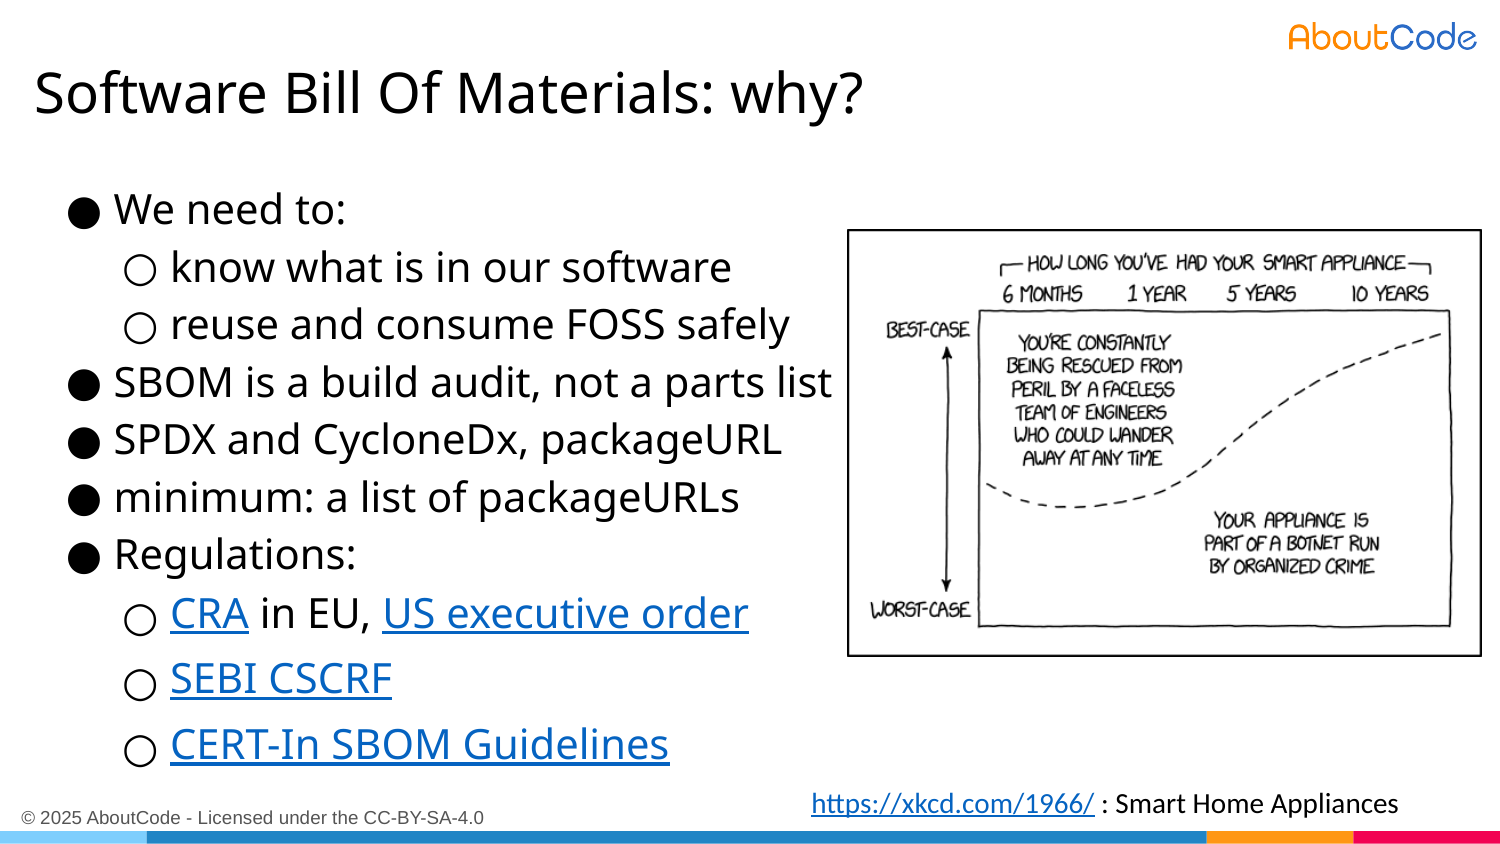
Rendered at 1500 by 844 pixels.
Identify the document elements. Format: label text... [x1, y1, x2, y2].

list We need to: know what is in our software reuse and consume FOSS safely SBOM is a build audit, not a parts list SPDX and CycloneDx, packageURL minimum: a list of packageURLs Regulations: CRA in EU, US executive order SEBI CSCRF CERT-In SBOM Guidelines [46, 164, 1219, 722]
text_box https://xkcd.com/1966/ : Smart Home Appliances [796, 769, 1461, 821]
title Software Bill Of Materials: why? [23, 51, 1355, 136]
picture [847, 229, 1482, 657]
picture [1289, 22, 1477, 50]
